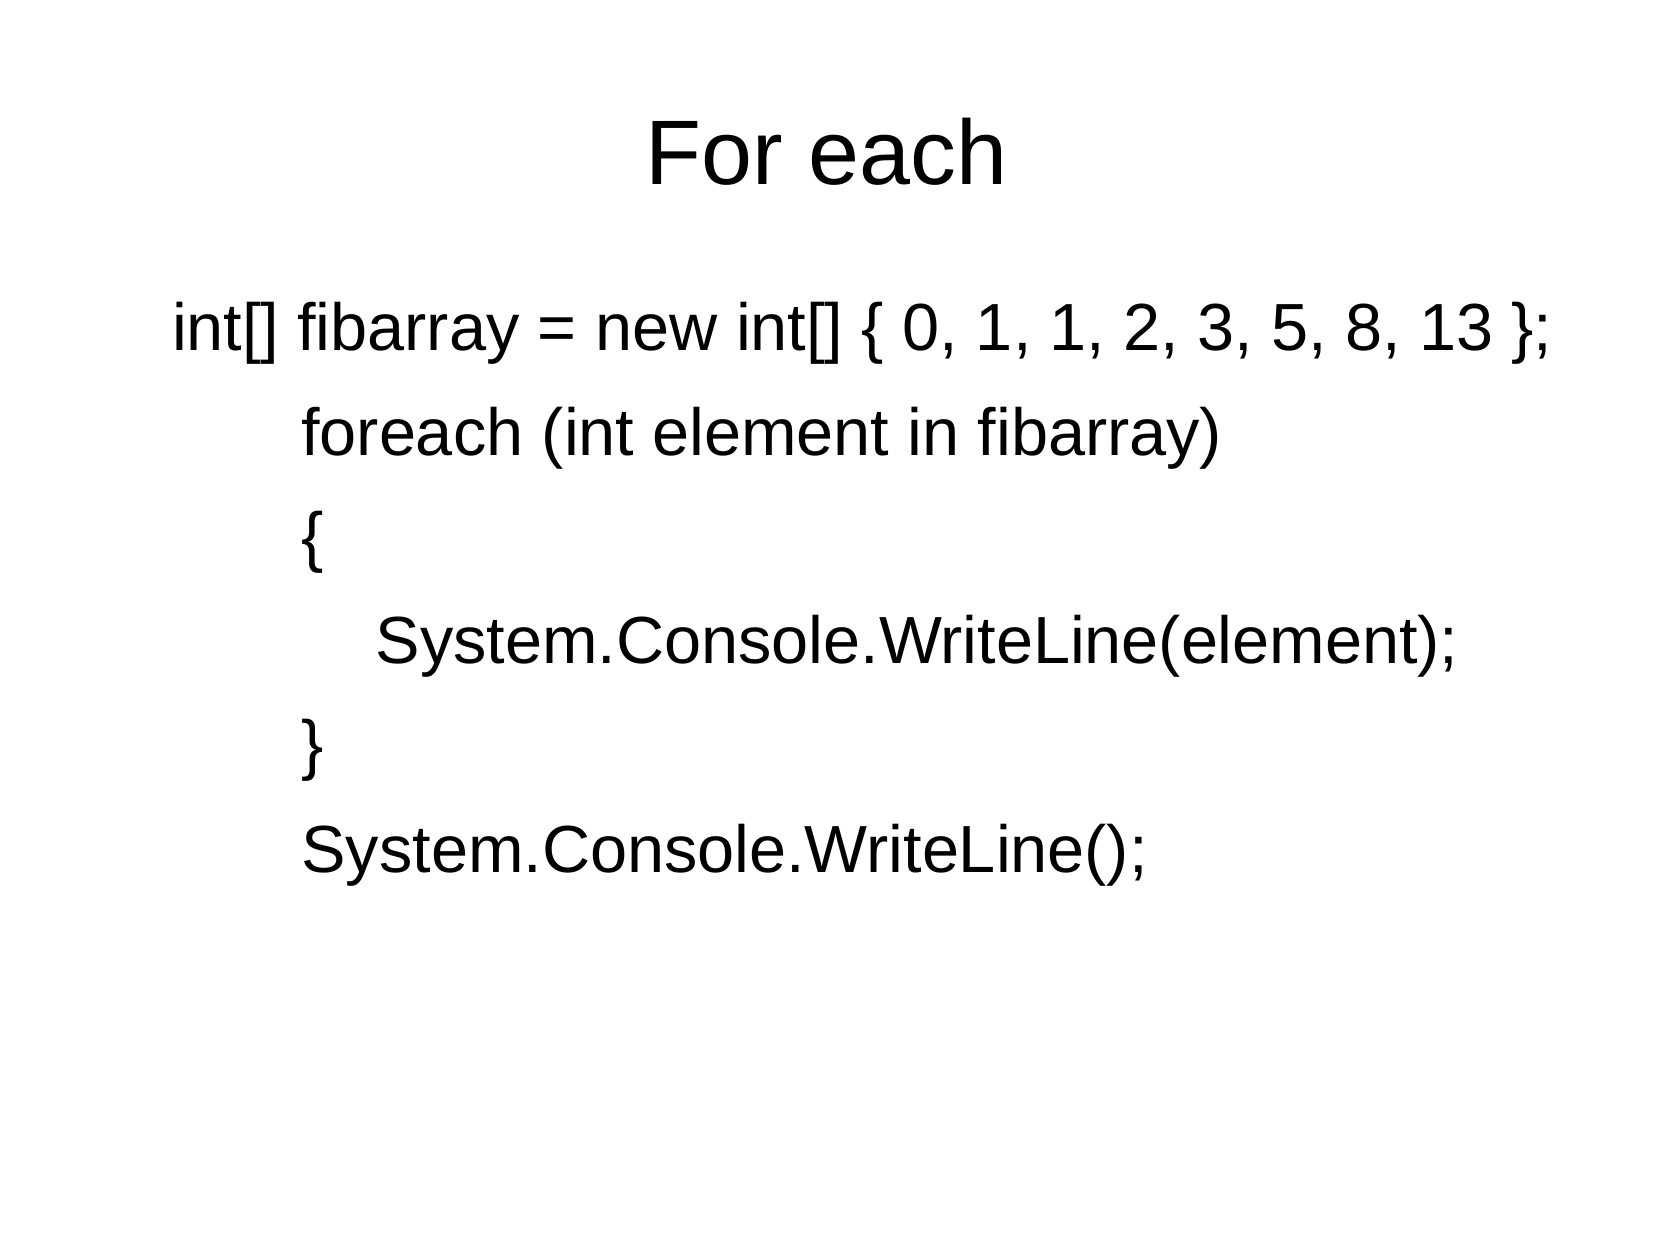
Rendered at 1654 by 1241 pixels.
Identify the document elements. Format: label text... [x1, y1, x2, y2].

list int[] fibarray = new int[] { 0, 1, 1, 2, 3, 5, 8, 13 }; foreach (int element in fibarray) { System.Console.WriteLine(element); } System.Console.WriteLine(); [82, 290, 1571, 1010]
title For each [82, 49, 1571, 257]
